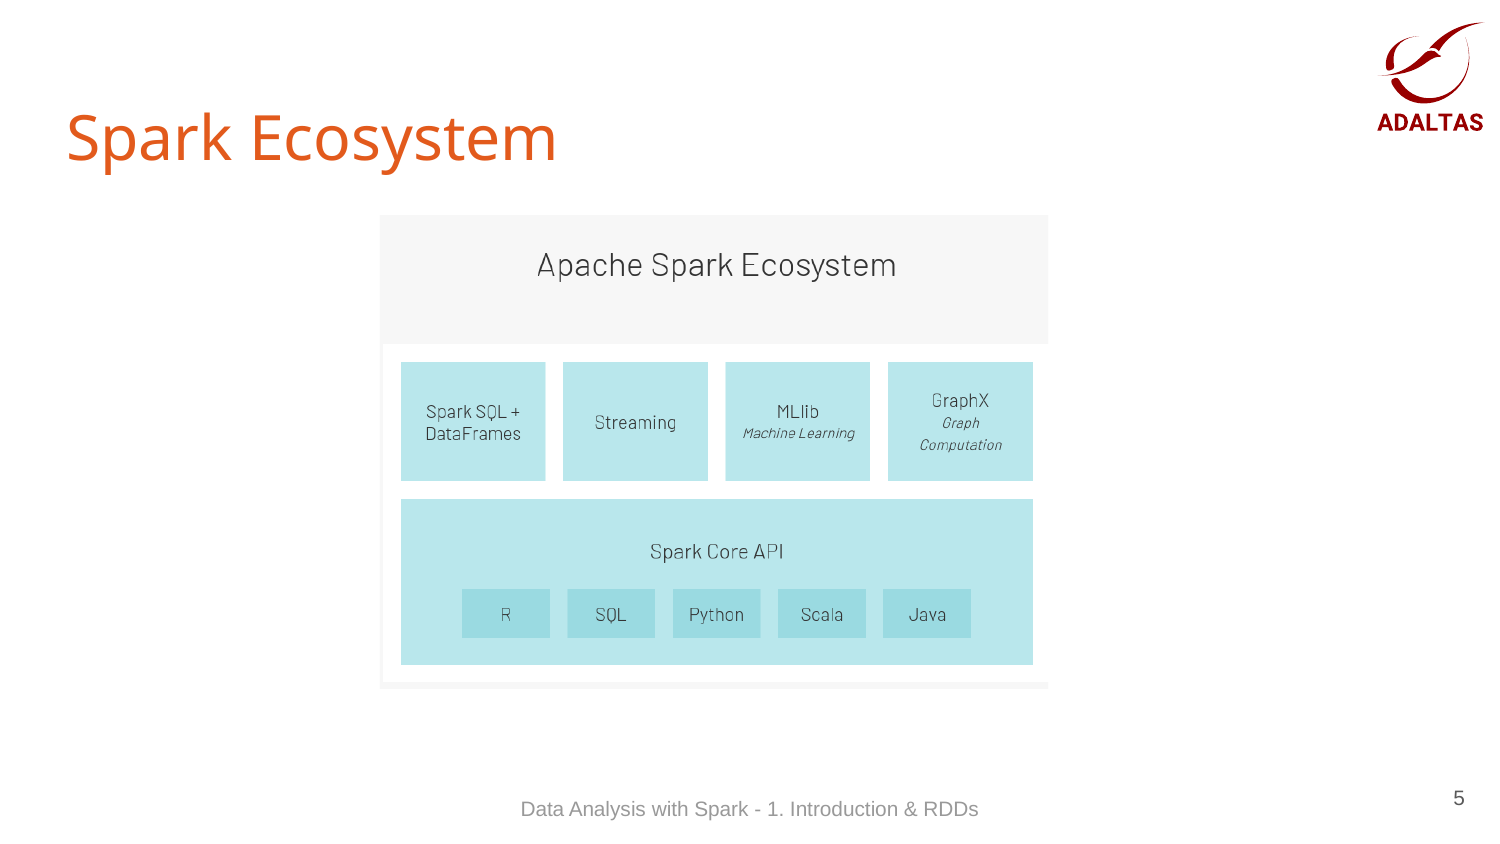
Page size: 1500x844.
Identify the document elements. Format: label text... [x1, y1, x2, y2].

text_box Data Analysis with Spark - 1. Introduction & RDDs [480, 781, 1020, 830]
title Spark Ecosystem [51, 71, 1184, 166]
slide_number <number> [1389, 764, 1480, 830]
picture [379, 215, 1049, 689]
